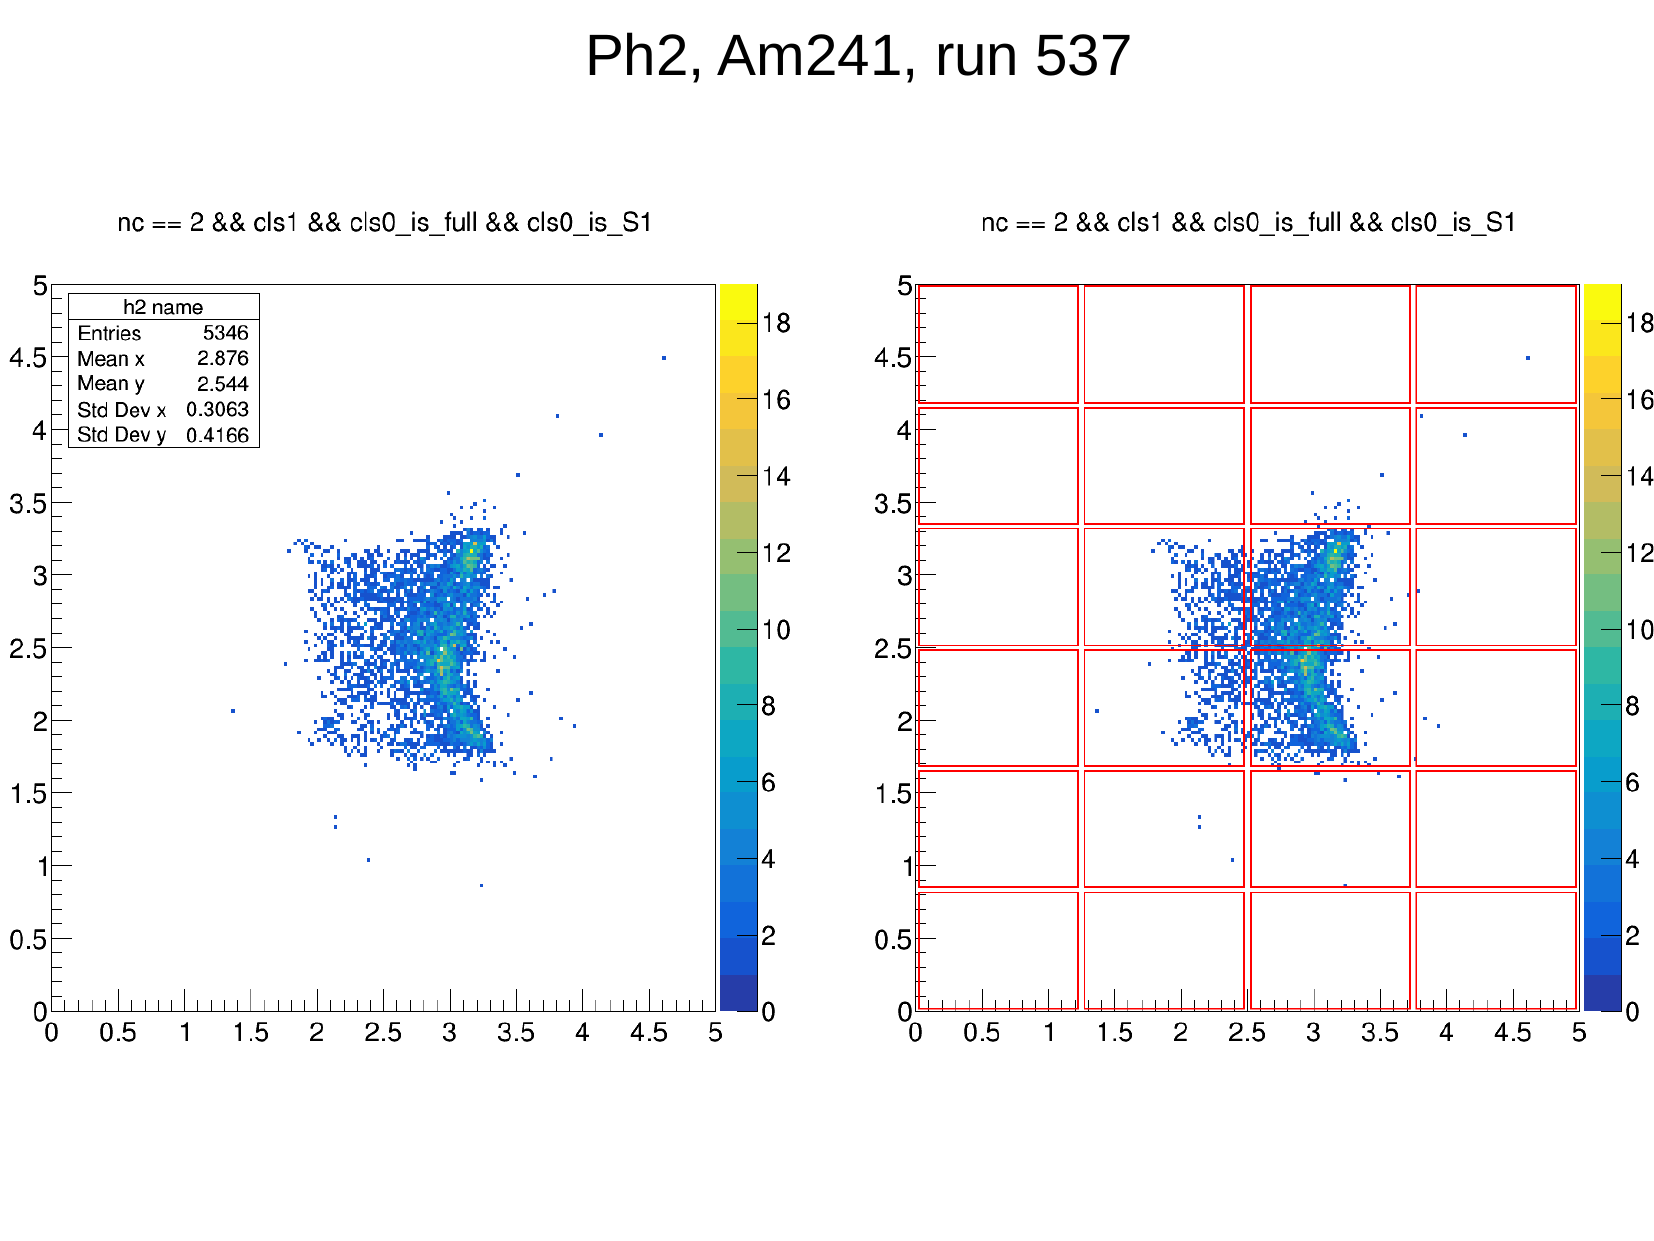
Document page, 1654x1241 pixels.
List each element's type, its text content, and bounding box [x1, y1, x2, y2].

text_box Ph2, Am241, run 537 [518, 15, 1201, 151]
picture [6, 194, 1654, 1053]
